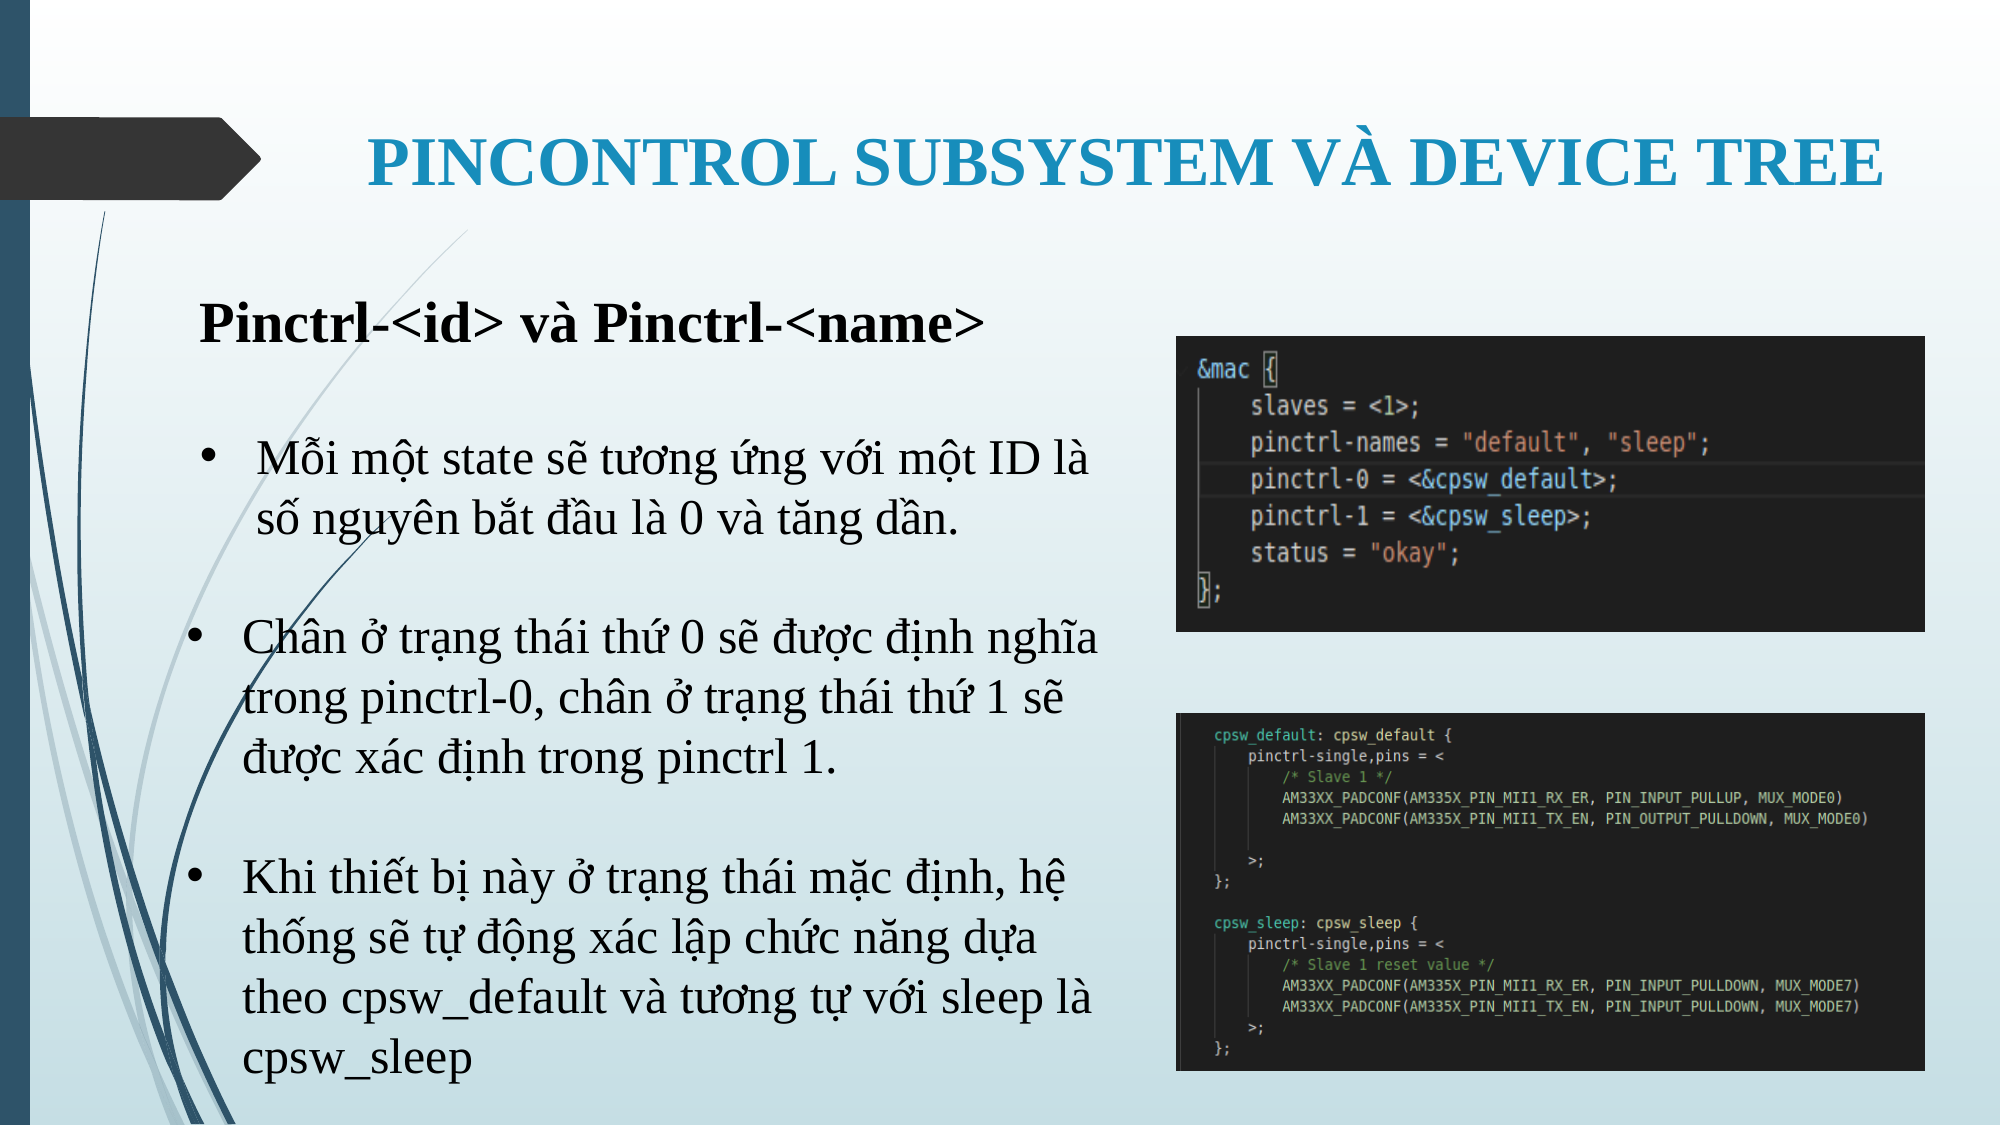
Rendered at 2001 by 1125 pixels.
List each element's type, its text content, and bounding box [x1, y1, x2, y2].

text_box Pinctrl-<id> và Pinctrl-<name> Mỗi một state sẽ tương ứng với một ID là số nguyên bắt đầu là 0 và tăng dần. [184, 276, 1152, 552]
picture [1176, 336, 1925, 632]
picture [1176, 713, 1925, 1071]
title PINCONTROL SUBSYSTEM VÀ DEVICE TREE [352, 108, 2000, 228]
text_box Chân ở trạng thái thứ 0 sẽ được định nghĩa trong pinctrl-0, chân ở trạng thái thứ 1 sẽ được xác định trong pinctrl 1. Khi thiết bị này ở trạng thái mặc định, hệ thống sẽ tự động xác lập chức năng dựa theo cpsw_default và tương tự với sleep là cpsw_sleep [171, 536, 1127, 1092]
